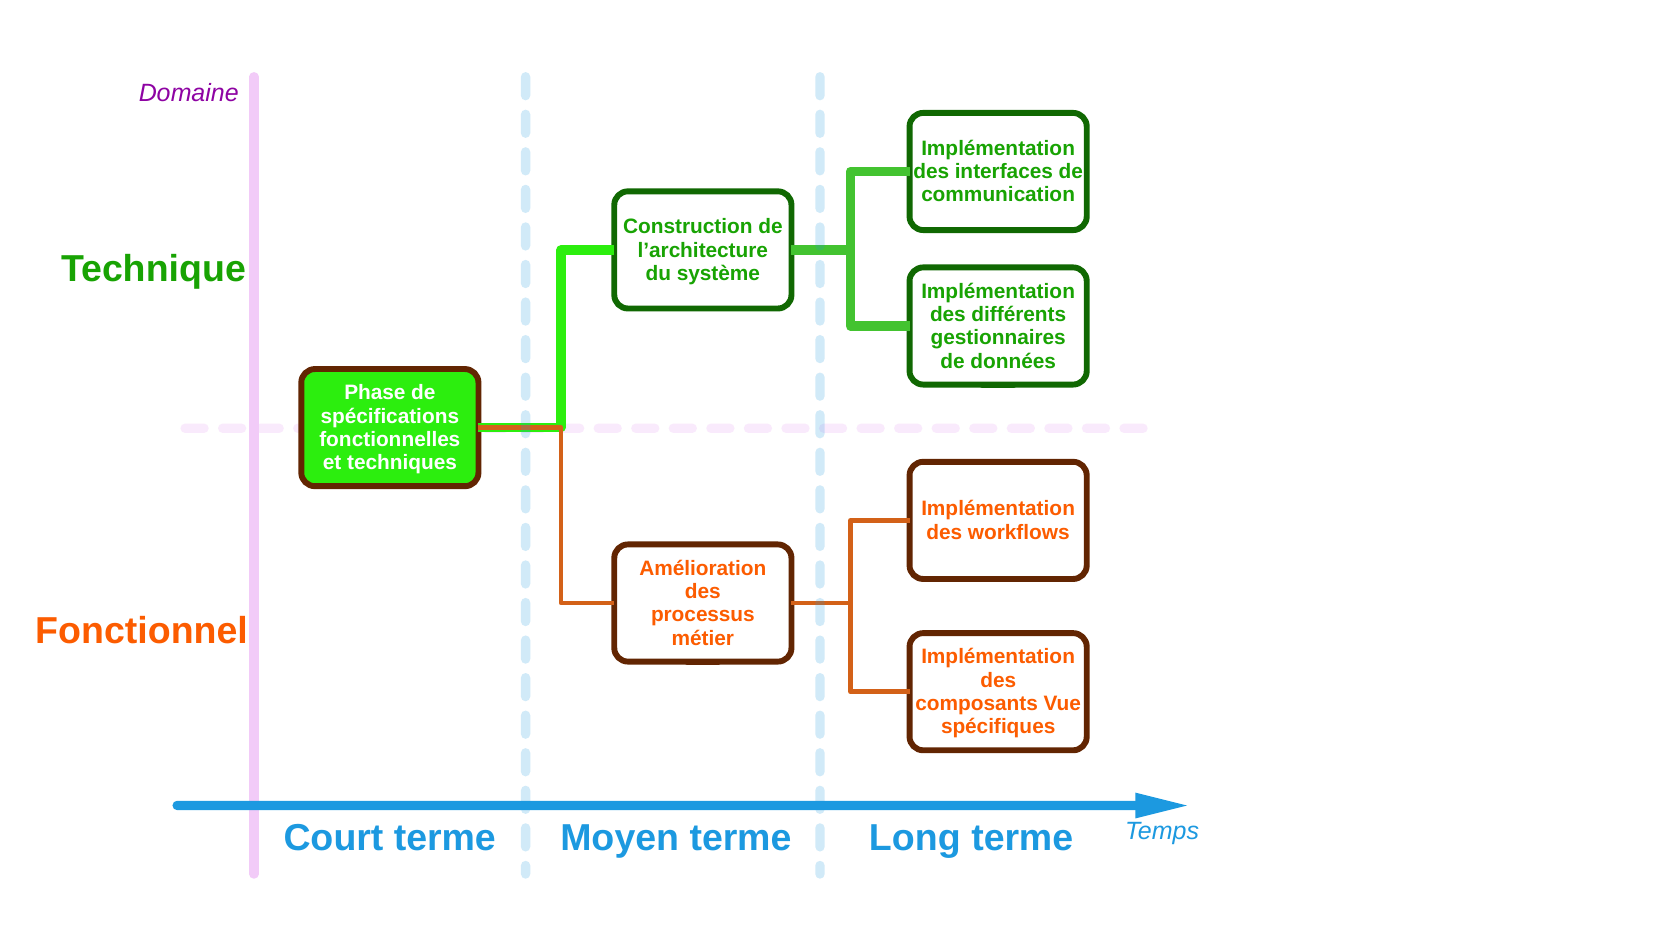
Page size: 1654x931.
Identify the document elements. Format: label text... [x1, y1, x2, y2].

text_box Fonctionnel [5, 602, 278, 702]
text_box Long terme [819, 811, 1123, 908]
text_box Court terme [253, 811, 525, 908]
text_box Implémentation des workflows [909, 461, 1087, 579]
text_box Implémentation des composants Vue spécifiques [909, 633, 1087, 751]
text_box Amélioration des processus métier [614, 544, 792, 662]
text_box Moyen terme [525, 811, 819, 908]
text_box Domaine [124, 70, 361, 114]
text_box Technique [17, 240, 290, 340]
text_box Implémentation des différents gestionnaires de données [909, 267, 1087, 385]
text_box Construction de l’architecture du système [614, 191, 792, 309]
text_box Phase de spécifications fonctionnelles et techniques [301, 369, 479, 487]
text_box Temps [1110, 809, 1347, 852]
text_box Implémentation des interfaces de communication [909, 112, 1087, 231]
